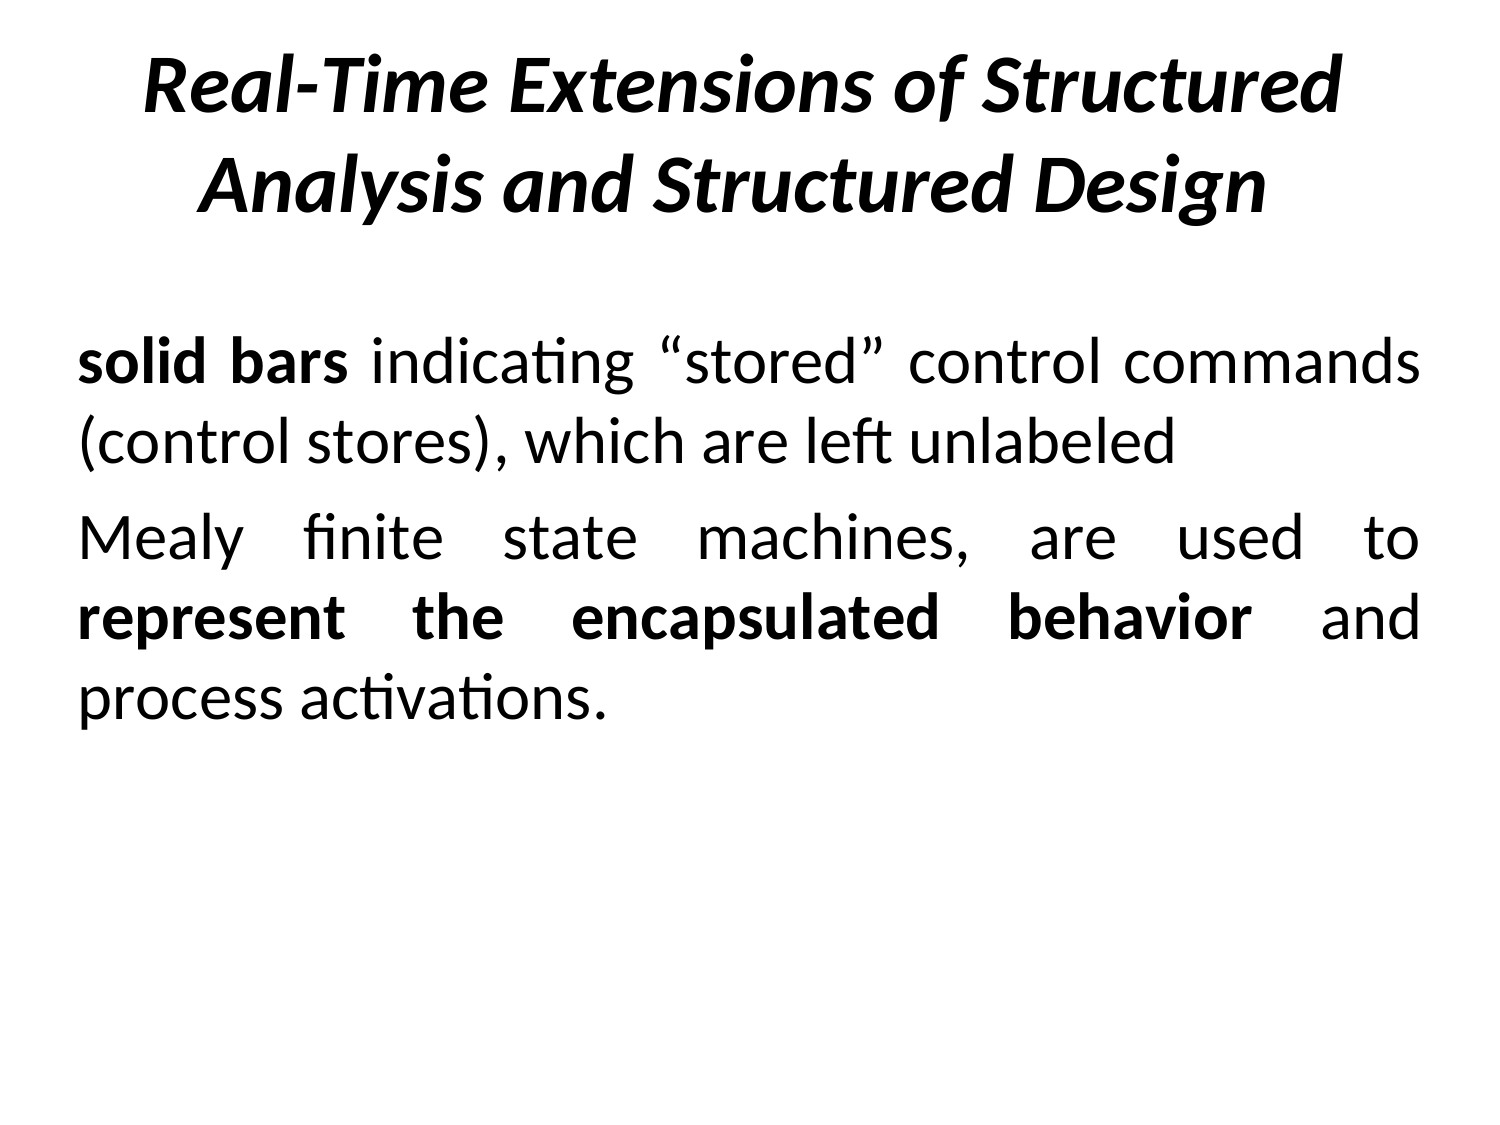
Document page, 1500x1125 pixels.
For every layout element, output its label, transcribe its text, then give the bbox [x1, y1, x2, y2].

subtitle solid bars indicating “stored” control commands (control stores), which are left unlabeled Mealy finite state machines, are used to represent the encapsulated behavior and process activations. [62, 212, 1438, 1088]
title Real-Time Extensions of Structured Analysis and Structured Design [0, 21, 1488, 238]
